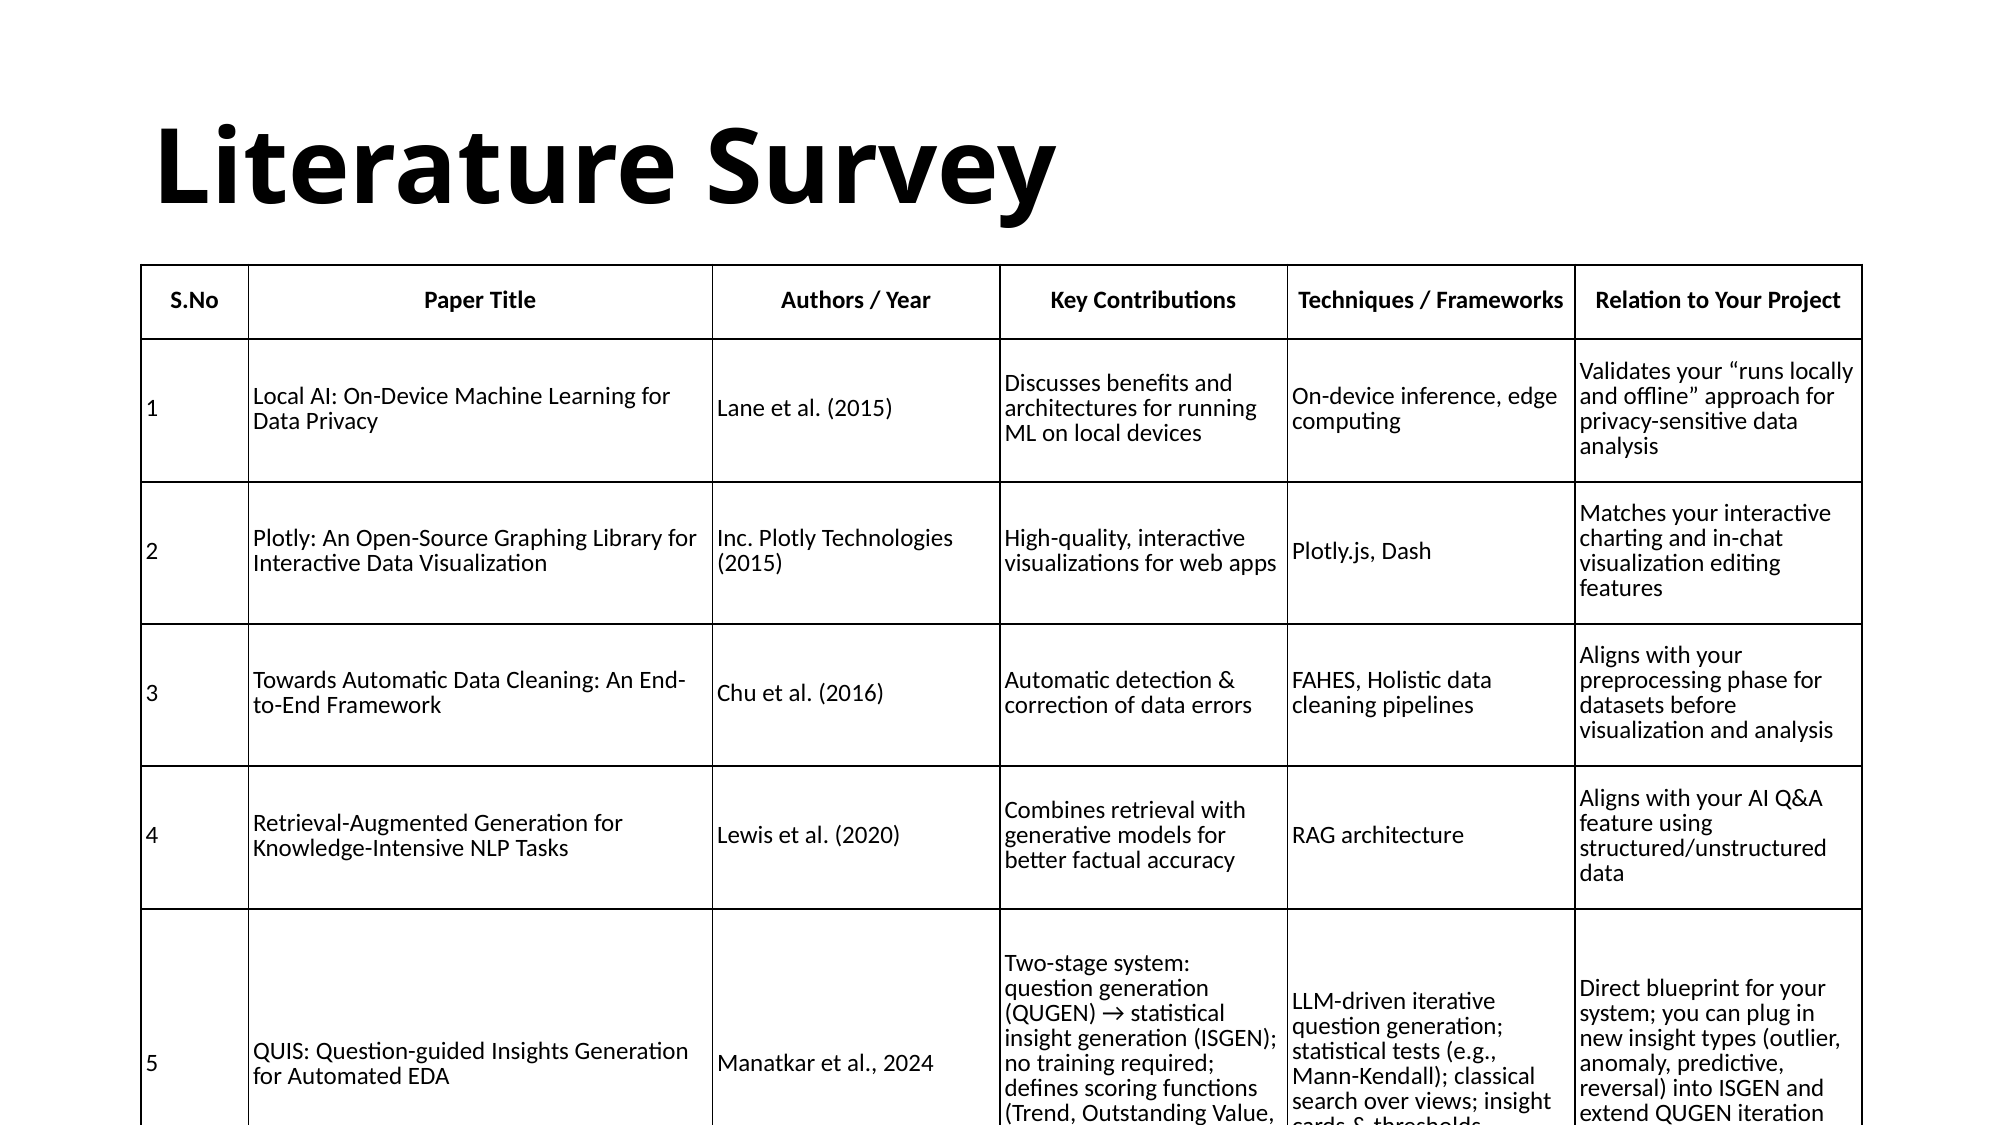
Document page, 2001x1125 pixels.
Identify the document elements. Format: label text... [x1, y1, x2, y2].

table_cell QUIS: Question-guided Insights Generation for Automated EDA [249, 910, 712, 1125]
table_cell Plotly: An Open-Source Graphing Library for Interactive Data Visualization [249, 483, 712, 623]
table_cell LLM-driven iterative question generation; statistical tests (e.g., Mann-Kendall); classical search over views; insight cards & thresholds [1288, 910, 1574, 1125]
table_cell Automatic detection & correction of data errors [1001, 625, 1287, 765]
table_cell Local AI: On-Device Machine Learning for Data Privacy [249, 340, 712, 481]
table_cell Aligns with your AI Q&A feature using structured/unstructured data [1576, 767, 1861, 908]
table_cell Matches your interactive charting and in-chat visualization editing features [1576, 483, 1861, 623]
table_header Relation to Your Project [1576, 266, 1861, 338]
table_cell Aligns with your preprocessing phase for datasets before visualization and analysis [1576, 625, 1861, 765]
table_cell FAHES, Holistic data cleaning pipelines [1288, 625, 1574, 765]
table_header Paper Title [249, 266, 712, 338]
table_cell 4 [142, 767, 248, 908]
table_cell Lewis et al. (2020) [713, 767, 999, 908]
table_header Authors / Year [713, 266, 999, 338]
table_cell Direct blueprint for your system; you can plug in new insight types (outlier, anomaly, predictive, reversal) into ISGEN and extend QUGEN iteration policy. [1576, 910, 1861, 1125]
table_cell Retrieval-Augmented Generation for Knowledge-Intensive NLP Tasks [249, 767, 712, 908]
table_cell 2 [142, 483, 248, 623]
table_cell RAG architecture [1288, 767, 1574, 908]
table_cell Chu et al. (2016) [713, 625, 999, 765]
table_cell Validates your “runs locally and offline” approach for privacy-sensitive data analysis [1576, 340, 1861, 481]
table_cell 3 [142, 625, 248, 765]
table_cell Discusses benefits and architectures for running ML on local devices [1001, 340, 1287, 481]
table_cell High-quality, interactive visualizations for web apps [1001, 483, 1287, 623]
table_header S.No [142, 266, 248, 338]
title Literature Survey [137, 61, 1863, 279]
table_cell Combines retrieval with generative models for better factual accuracy [1001, 767, 1287, 908]
table_cell Lane et al. (2015) [713, 340, 999, 481]
table_cell Manatkar et al., 2024 [713, 910, 999, 1125]
table_header Techniques / Frameworks [1288, 266, 1574, 338]
table_cell 1 [142, 340, 248, 481]
table_cell 5 [142, 910, 248, 1125]
table_cell Inc. Plotly Technologies (2015) [713, 483, 999, 623]
table_cell On-device inference, edge computing [1288, 340, 1574, 481]
table_header Key Contributions [1001, 266, 1287, 338]
table_cell Two-stage system: question generation (QUGEN) → statistical insight generation (ISGEN); no training required; defines scoring functions (Trend, Outstanding Value, Attribution, Distribution Difference). [1001, 910, 1287, 1125]
table_cell Towards Automatic Data Cleaning: An End-to-End Framework [249, 625, 712, 765]
table_cell Plotly.js, Dash [1288, 483, 1574, 623]
